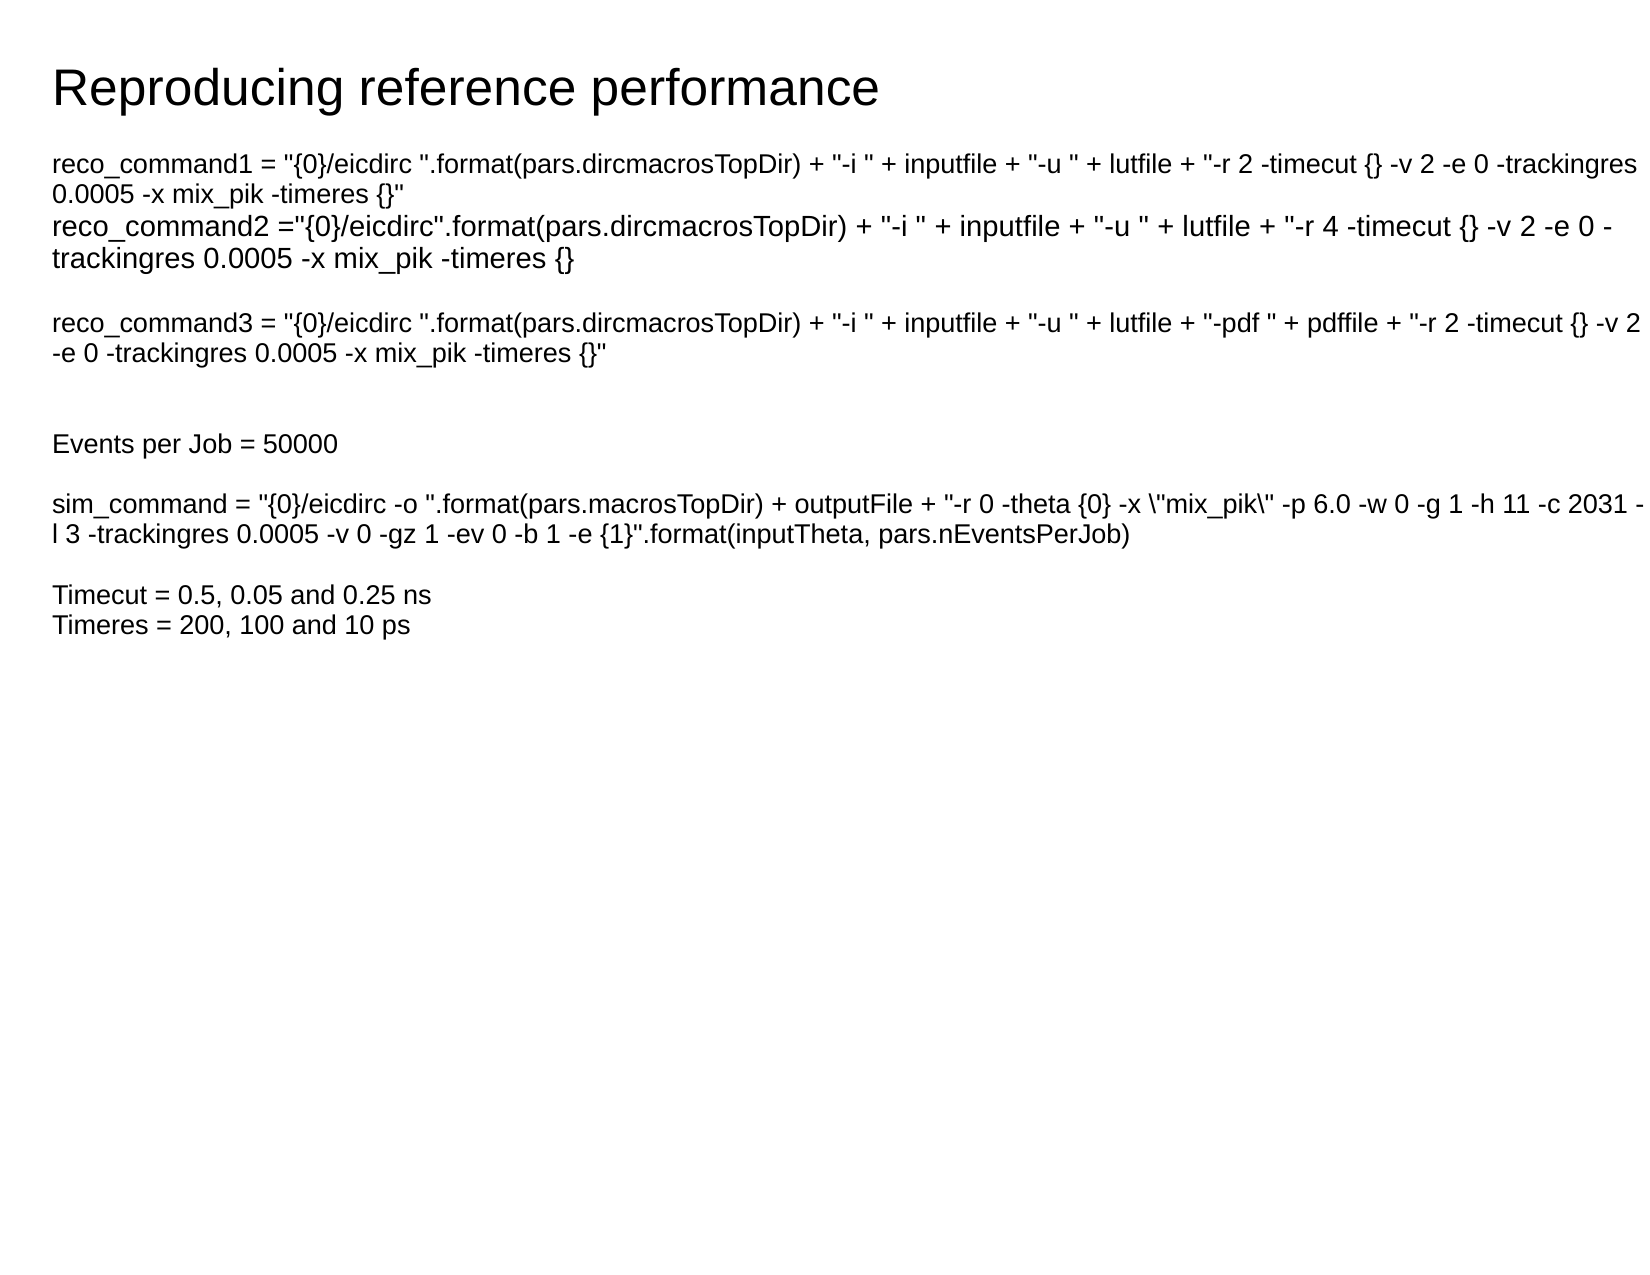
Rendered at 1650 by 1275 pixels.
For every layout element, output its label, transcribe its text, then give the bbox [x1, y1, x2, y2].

text_box Reproducing reference performance reco_command1 = "{0}/eicdirc ".format(pars.dircmacrosTopDir) + "-i " + inputfile + "-u " + lutfile + "-r 2 -timecut {} -v 2 -e 0 -trackingres 0.0005 -x mix_pik -timeres {}" reco_command2 ="{0}/eicdirc".format(pars.dircmacrosTopDir) + "-i " + inputfile + "-u " + lutfile + "-r 4 -timecut {} -v 2 -e 0 -trackingres 0.0005 -x mix_pik -timeres {} reco_command3 = "{0}/eicdirc ".format(pars.dircmacrosTopDir) + "-i " + inputfile + "-u " + lutfile + "-pdf " + pdffile + "-r 2 -timecut {} -v 2 -e 0 -trackingres 0.0005 -x mix_pik -timeres {}" Events per Job = 50000 sim_command = "{0}/eicdirc -o ".format(pars.macrosTopDir) + outputFile + "-r 0 -theta {0} -x \"mix_pik\" -p 6.0 -w 0 -g 1 -h 11 -c 2031 -l 3 -trackingres 0.0005 -v 0 -gz 1 -ev 0 -b 1 -e {1}".format(inputTheta, pars.nEventsPerJob) Timecut = 0.5, 0.05 and 0.25 ns Timeres = 200, 100 and 10 ps [37, 51, 1650, 1036]
